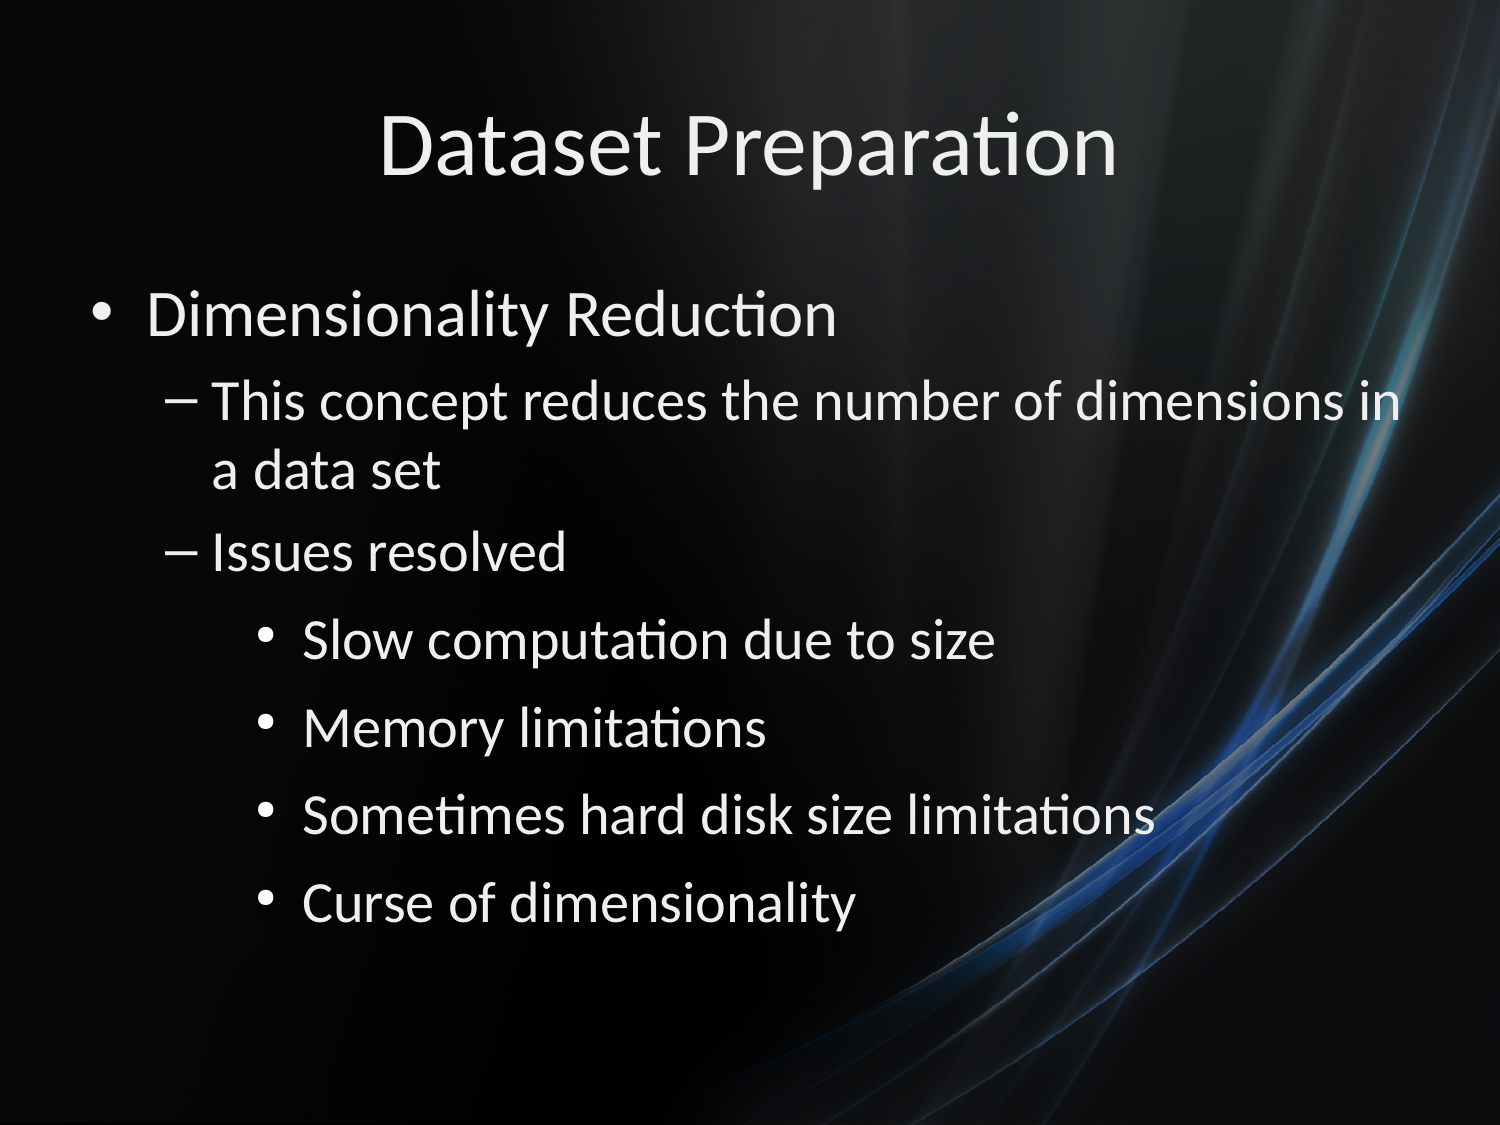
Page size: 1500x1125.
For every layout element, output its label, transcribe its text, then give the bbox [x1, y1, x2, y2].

picture [0, 0, 1500, 1125]
title Dataset Preparation [75, 45, 1425, 233]
list Dimensionality Reduction This concept reduces the number of dimensions in a data set Issues resolved Slow computation due to size Memory limitations Sometimes hard disk size limitations Curse of dimensionality [75, 262, 1425, 1005]
